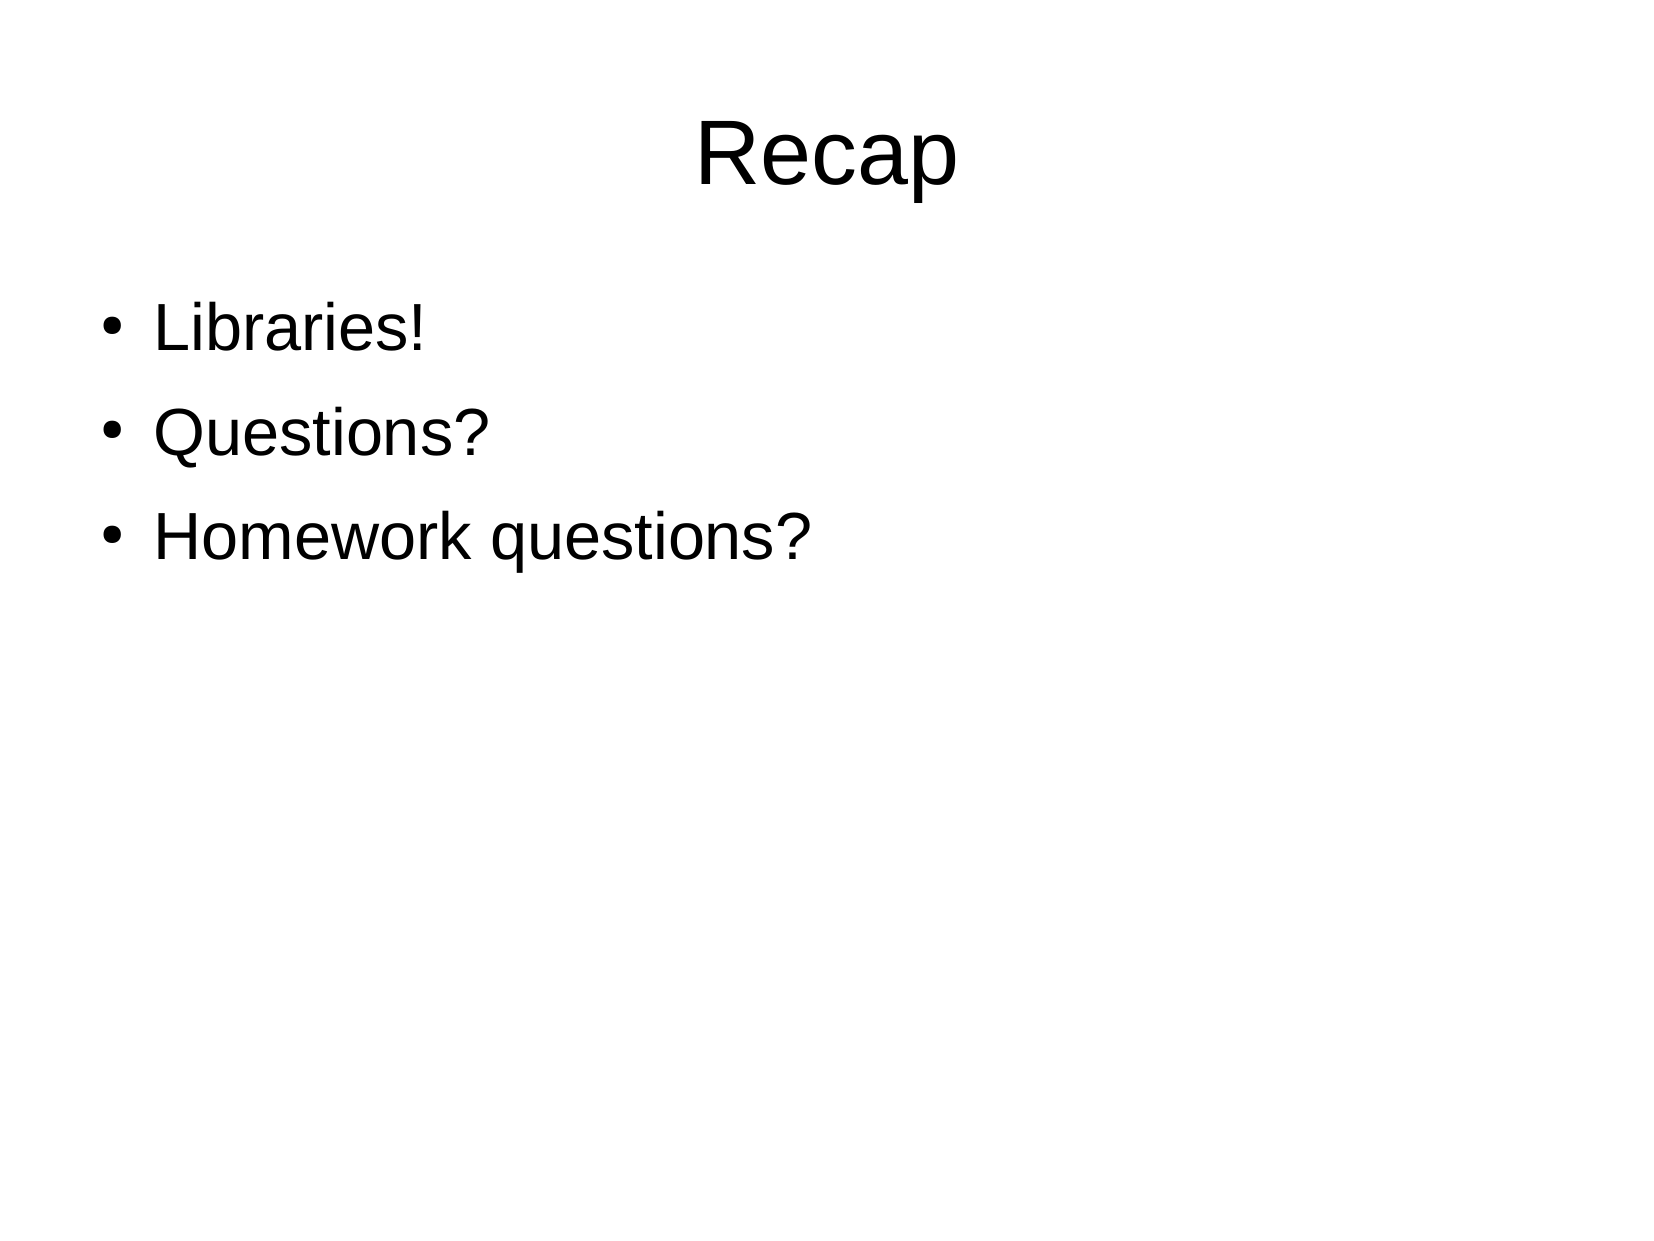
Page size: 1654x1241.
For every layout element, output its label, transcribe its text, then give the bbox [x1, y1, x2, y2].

title Recap [82, 49, 1571, 257]
list Libraries! Questions? Homework questions? [82, 290, 1571, 1109]
